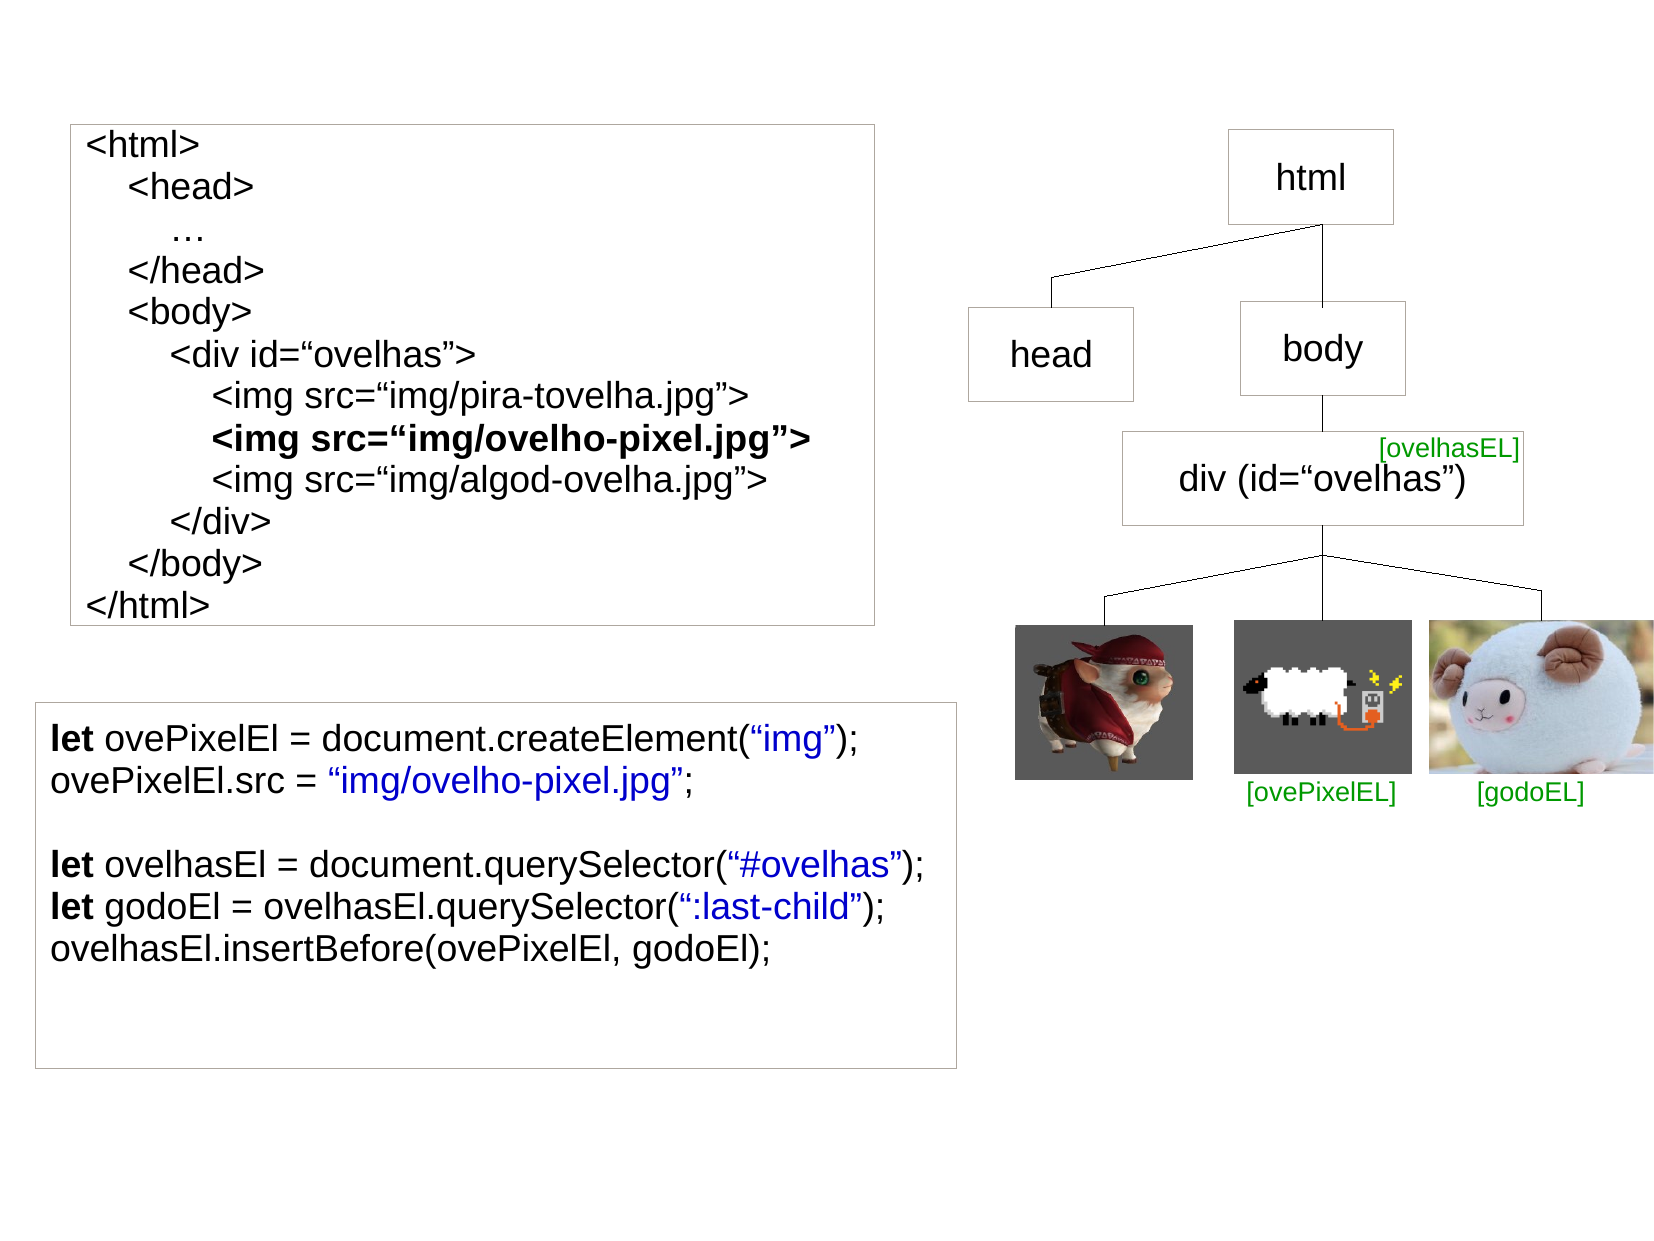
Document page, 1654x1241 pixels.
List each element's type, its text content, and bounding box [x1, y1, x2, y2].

text_box <html> <head> … </head> <body> <div id=“ovelhas”> <img src=“img/pira-tovelha.jpg”> <img src=“img/ovelho-pixel.jpg”> <img src=“img/algod-ovelha.jpg”> </div> </body> </html> [70, 124, 875, 626]
text_box body [1240, 301, 1406, 396]
picture [1429, 620, 1654, 774]
picture [1234, 620, 1412, 774]
text_box let ovePixelEl = document.createElement(“img”); ovePixelEl.src = “img/ovelho-pixel.jpg”; let ovelhasEl = document.querySelector(“#ovelhas”); let godoEl = ovelhasEl.querySelector(“:last-child”); ovelhasEl.insertBefore(ovePixelEl, godoEl); [35, 702, 957, 1069]
text_box div (id=“ovelhas”) [1122, 431, 1524, 526]
text_box [godoEL] [1462, 774, 1600, 815]
text_box html [1228, 129, 1394, 225]
text_box [ovelhasEL] [1364, 425, 1535, 471]
text_box [ovePixelEL] [1231, 769, 1412, 816]
picture [1015, 625, 1193, 780]
text_box head [968, 307, 1134, 402]
